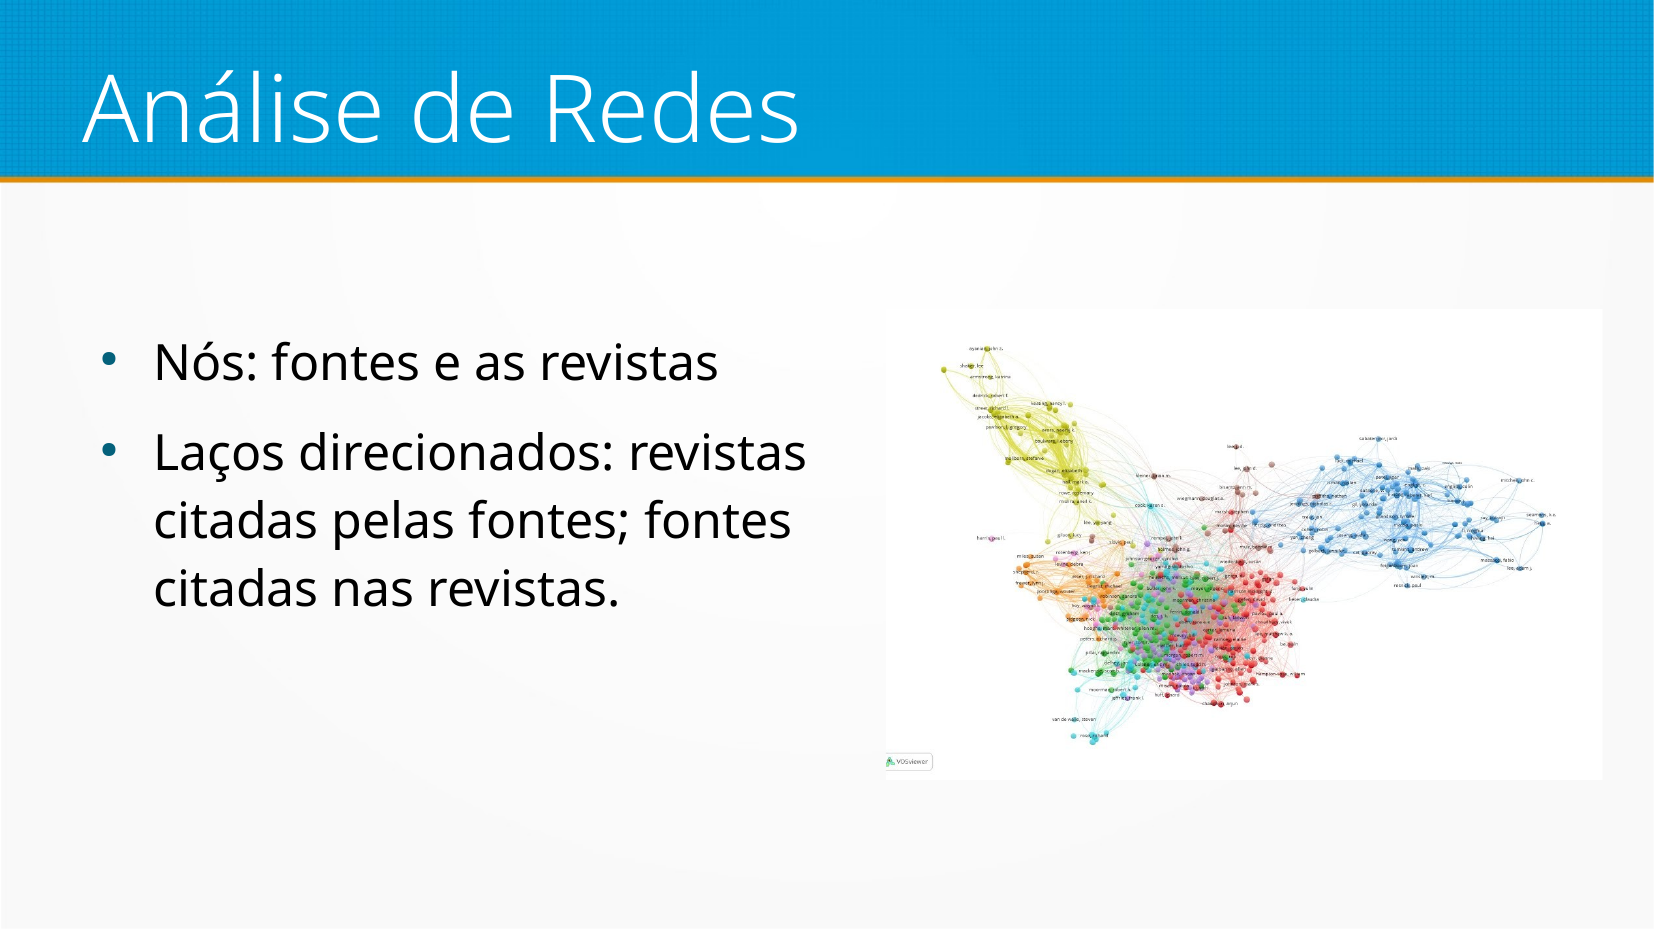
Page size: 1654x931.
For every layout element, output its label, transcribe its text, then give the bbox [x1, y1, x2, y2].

list Nós: fontes e as revistas Laços direcionados: revistas citadas pelas fontes; fontes citadas nas revistas. [82, 236, 815, 811]
picture [0, 175, 1654, 931]
title Análise de Redes [82, 14, 1571, 171]
